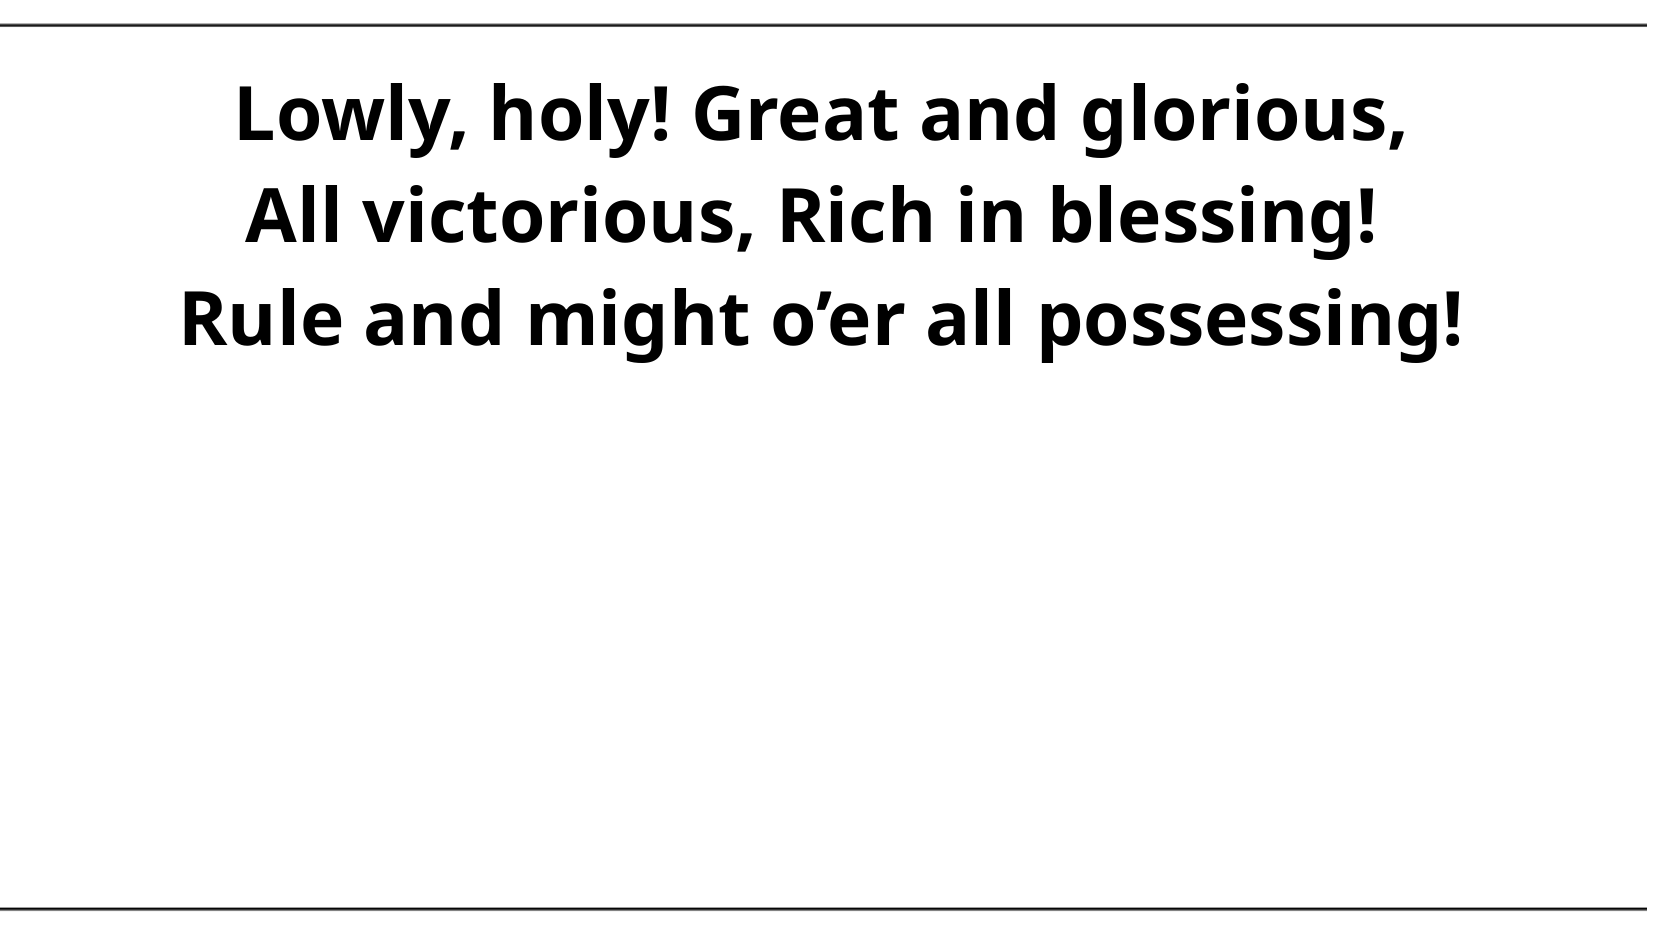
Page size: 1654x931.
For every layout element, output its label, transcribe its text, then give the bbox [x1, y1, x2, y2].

picture [0, 2, 1647, 931]
text_box Lowly, holy! Great and glorious, All victorious, Rich in blessing! Rule and might o’er all possessing! [49, 53, 1595, 368]
